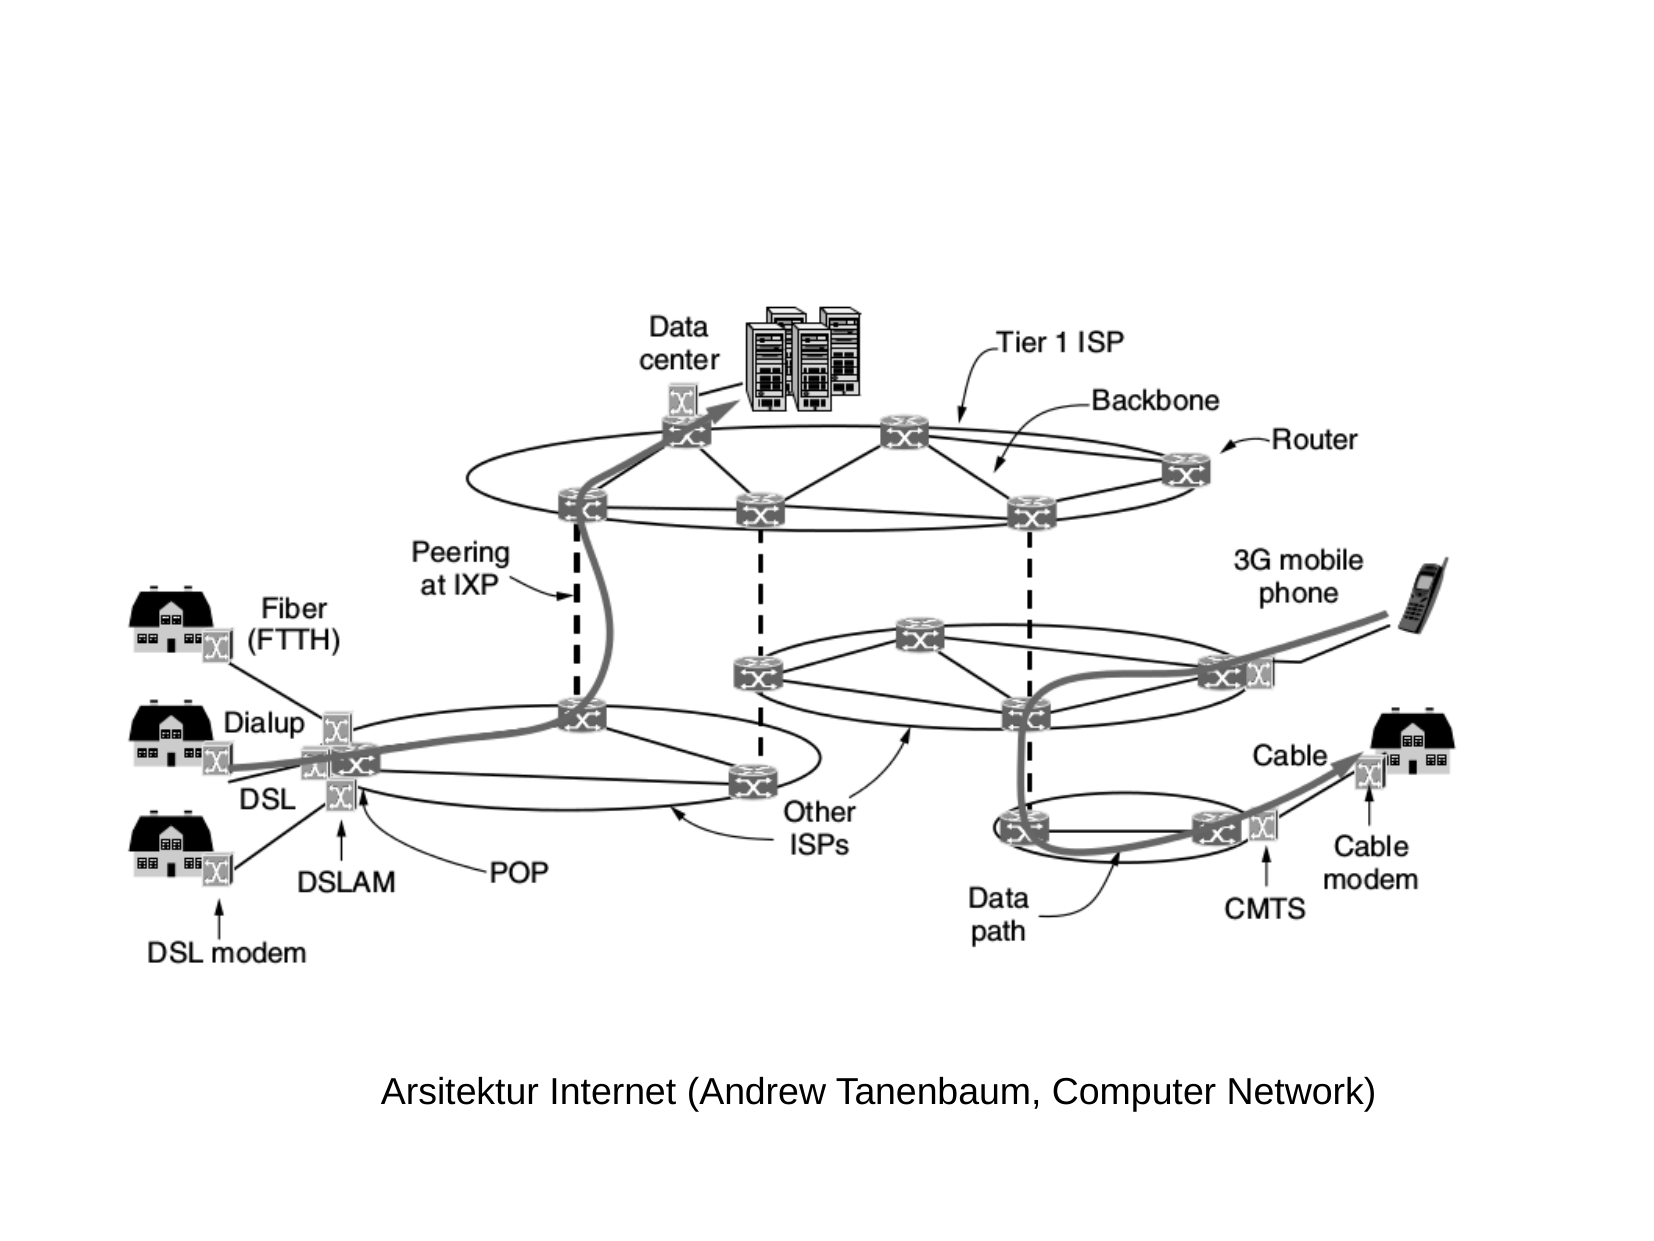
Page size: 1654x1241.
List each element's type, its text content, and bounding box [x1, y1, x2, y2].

text_box Arsitektur Internet (Andrew Tanenbaum, Computer Network) [366, 1062, 1430, 1120]
picture [83, 271, 1489, 1002]
